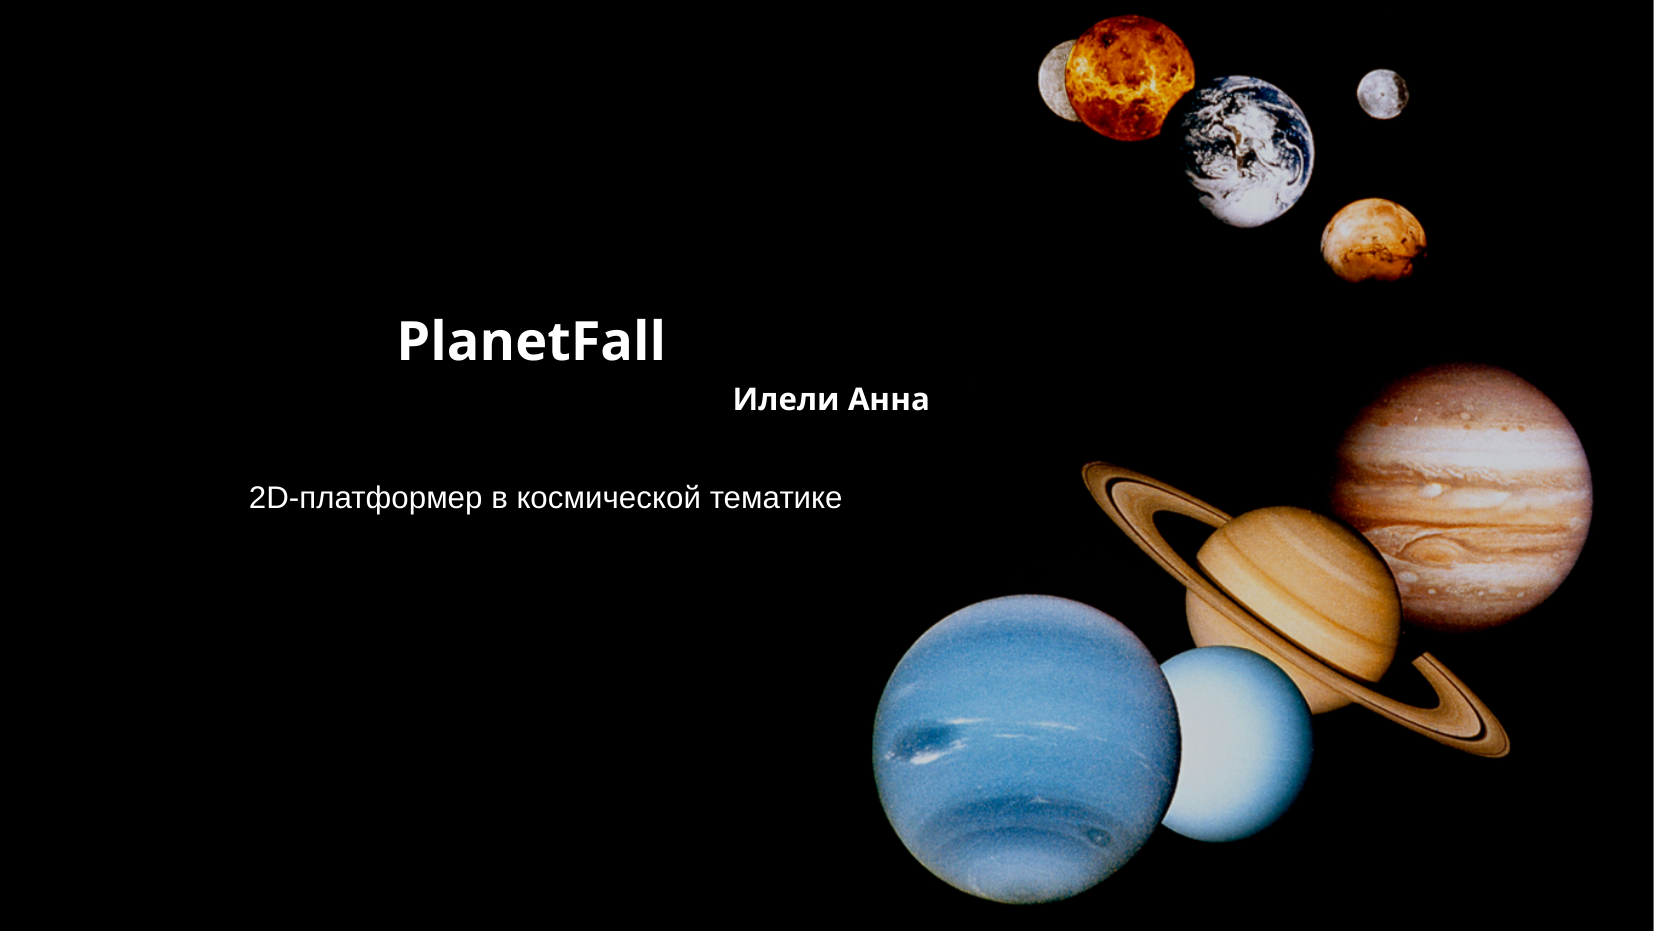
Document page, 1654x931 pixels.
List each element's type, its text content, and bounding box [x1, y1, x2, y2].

picture [0, 0, 1654, 931]
text_box 2D-платформер в космической тематике [177, 472, 916, 591]
text_box PlanetFall Илели Анна [118, 295, 945, 473]
